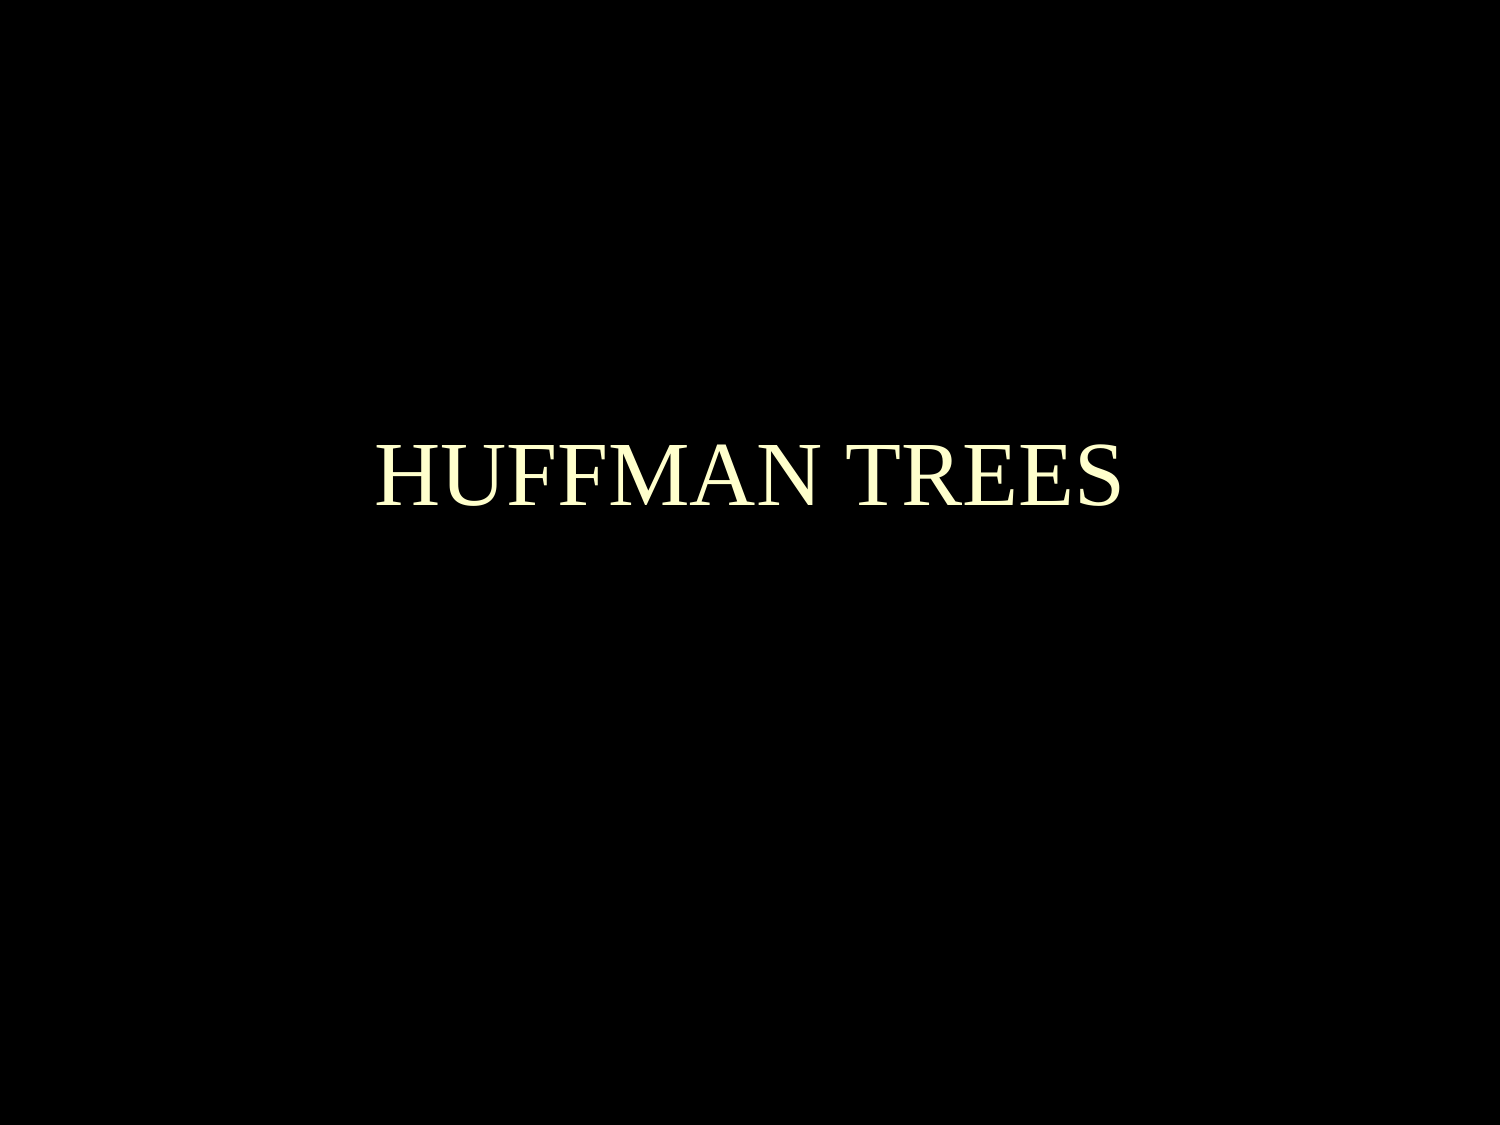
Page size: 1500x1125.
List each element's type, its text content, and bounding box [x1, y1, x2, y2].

title HUFFMAN TREES [112, 374, 1388, 563]
